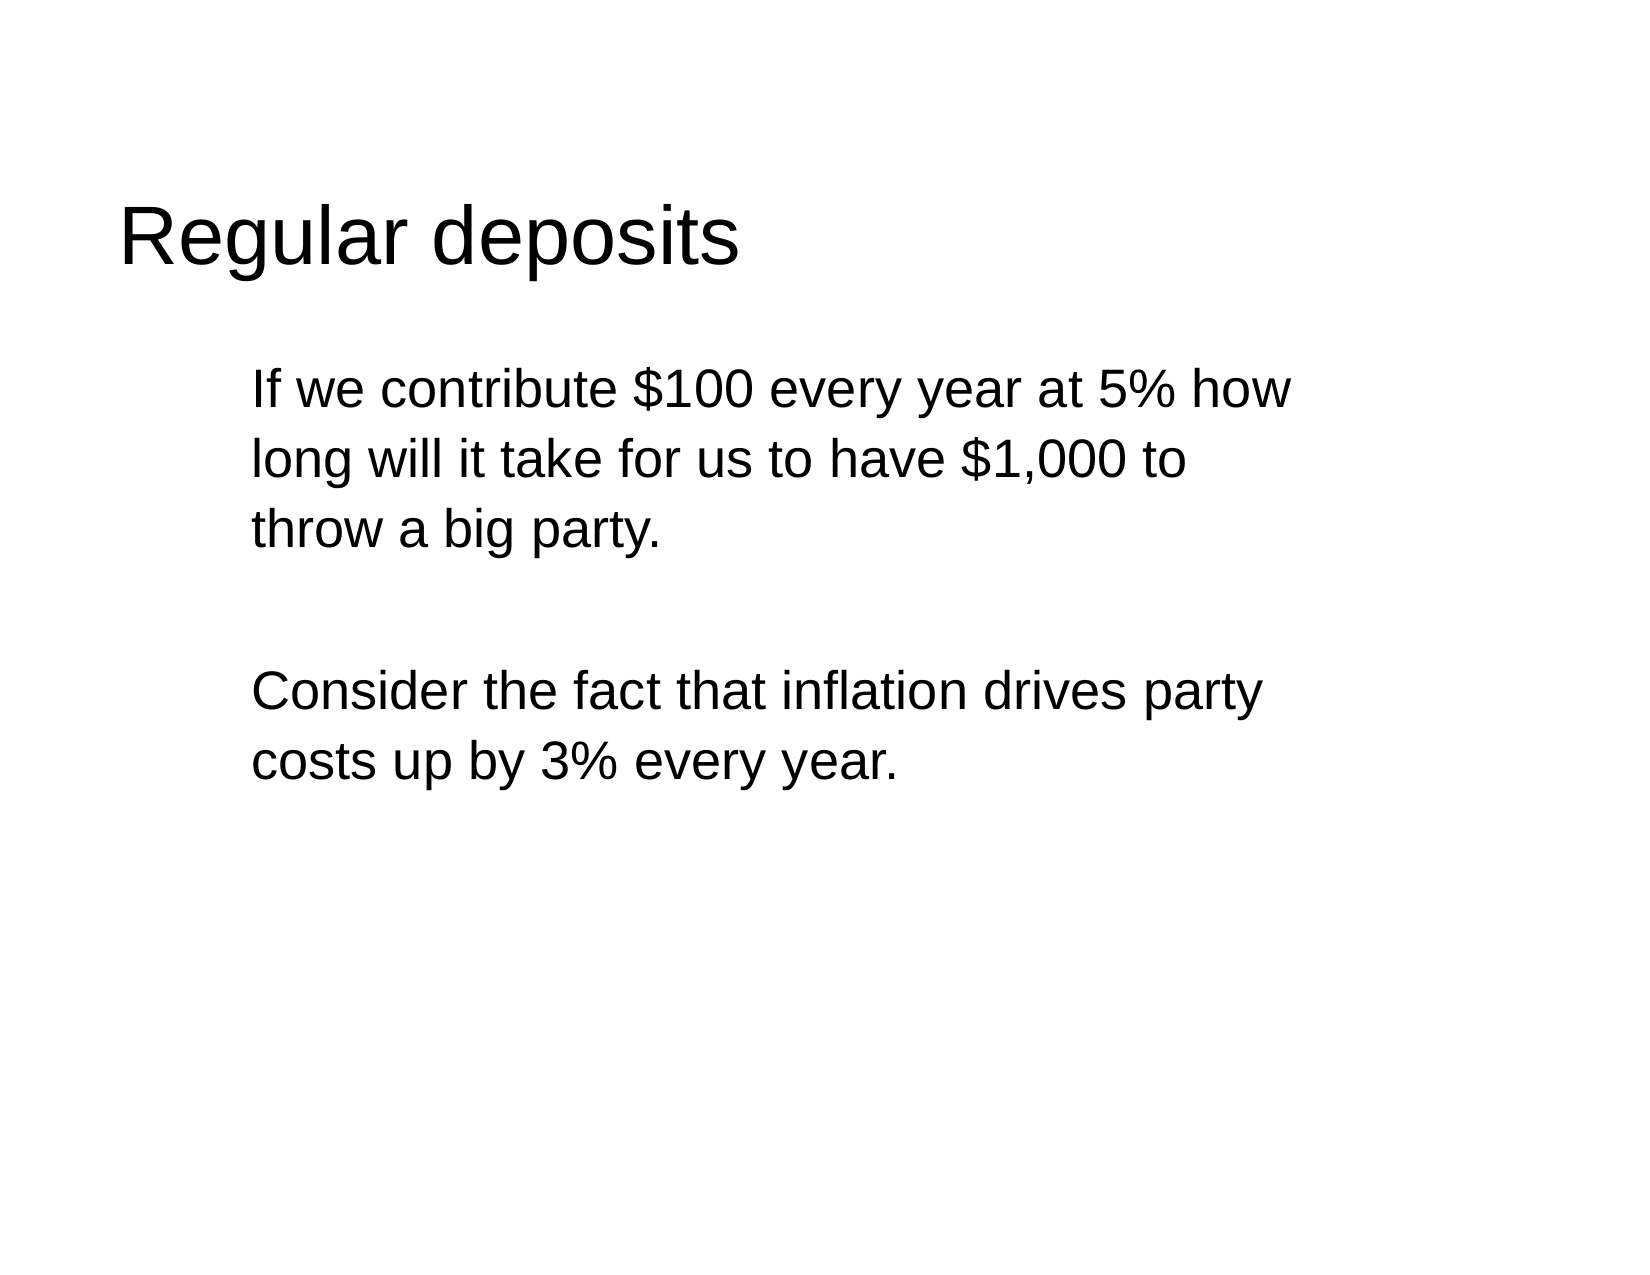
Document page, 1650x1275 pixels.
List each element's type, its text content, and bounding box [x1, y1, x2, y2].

text_box If we contribute $100 every year at 5% how long will it take for us to have $1,000 to throw a big party. Consider the fact that inflation drives party costs up by 3% every year. [236, 342, 1347, 799]
subtitle Regular deposits [118, 188, 1583, 375]
